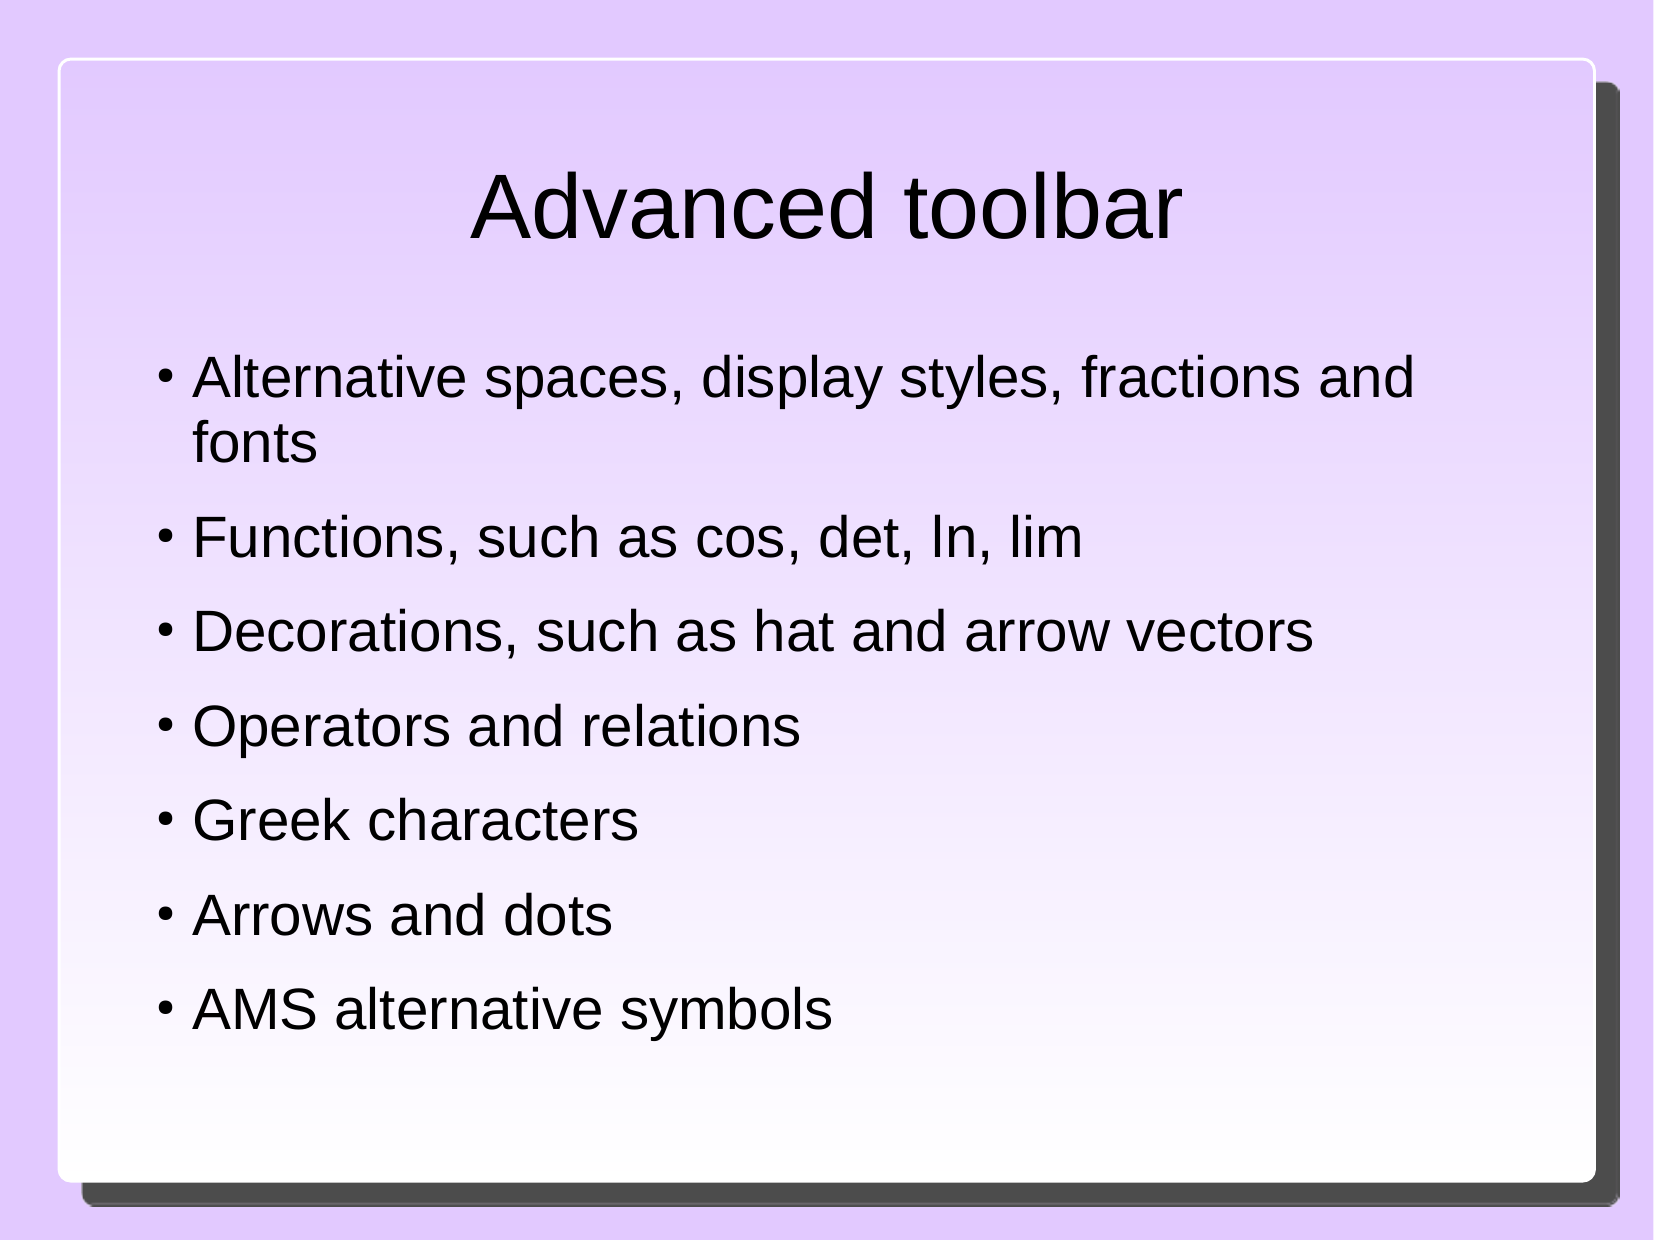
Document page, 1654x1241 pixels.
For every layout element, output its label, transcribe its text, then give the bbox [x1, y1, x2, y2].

list Alternative spaces, display styles, fractions and fonts Functions, such as cos, det, ln, lim Decorations, such as hat and arrow vectors Operators and relations Greek characters Arrows and dots AMS alternative symbols [121, 344, 1534, 1112]
title Advanced toolbar [121, 102, 1534, 311]
